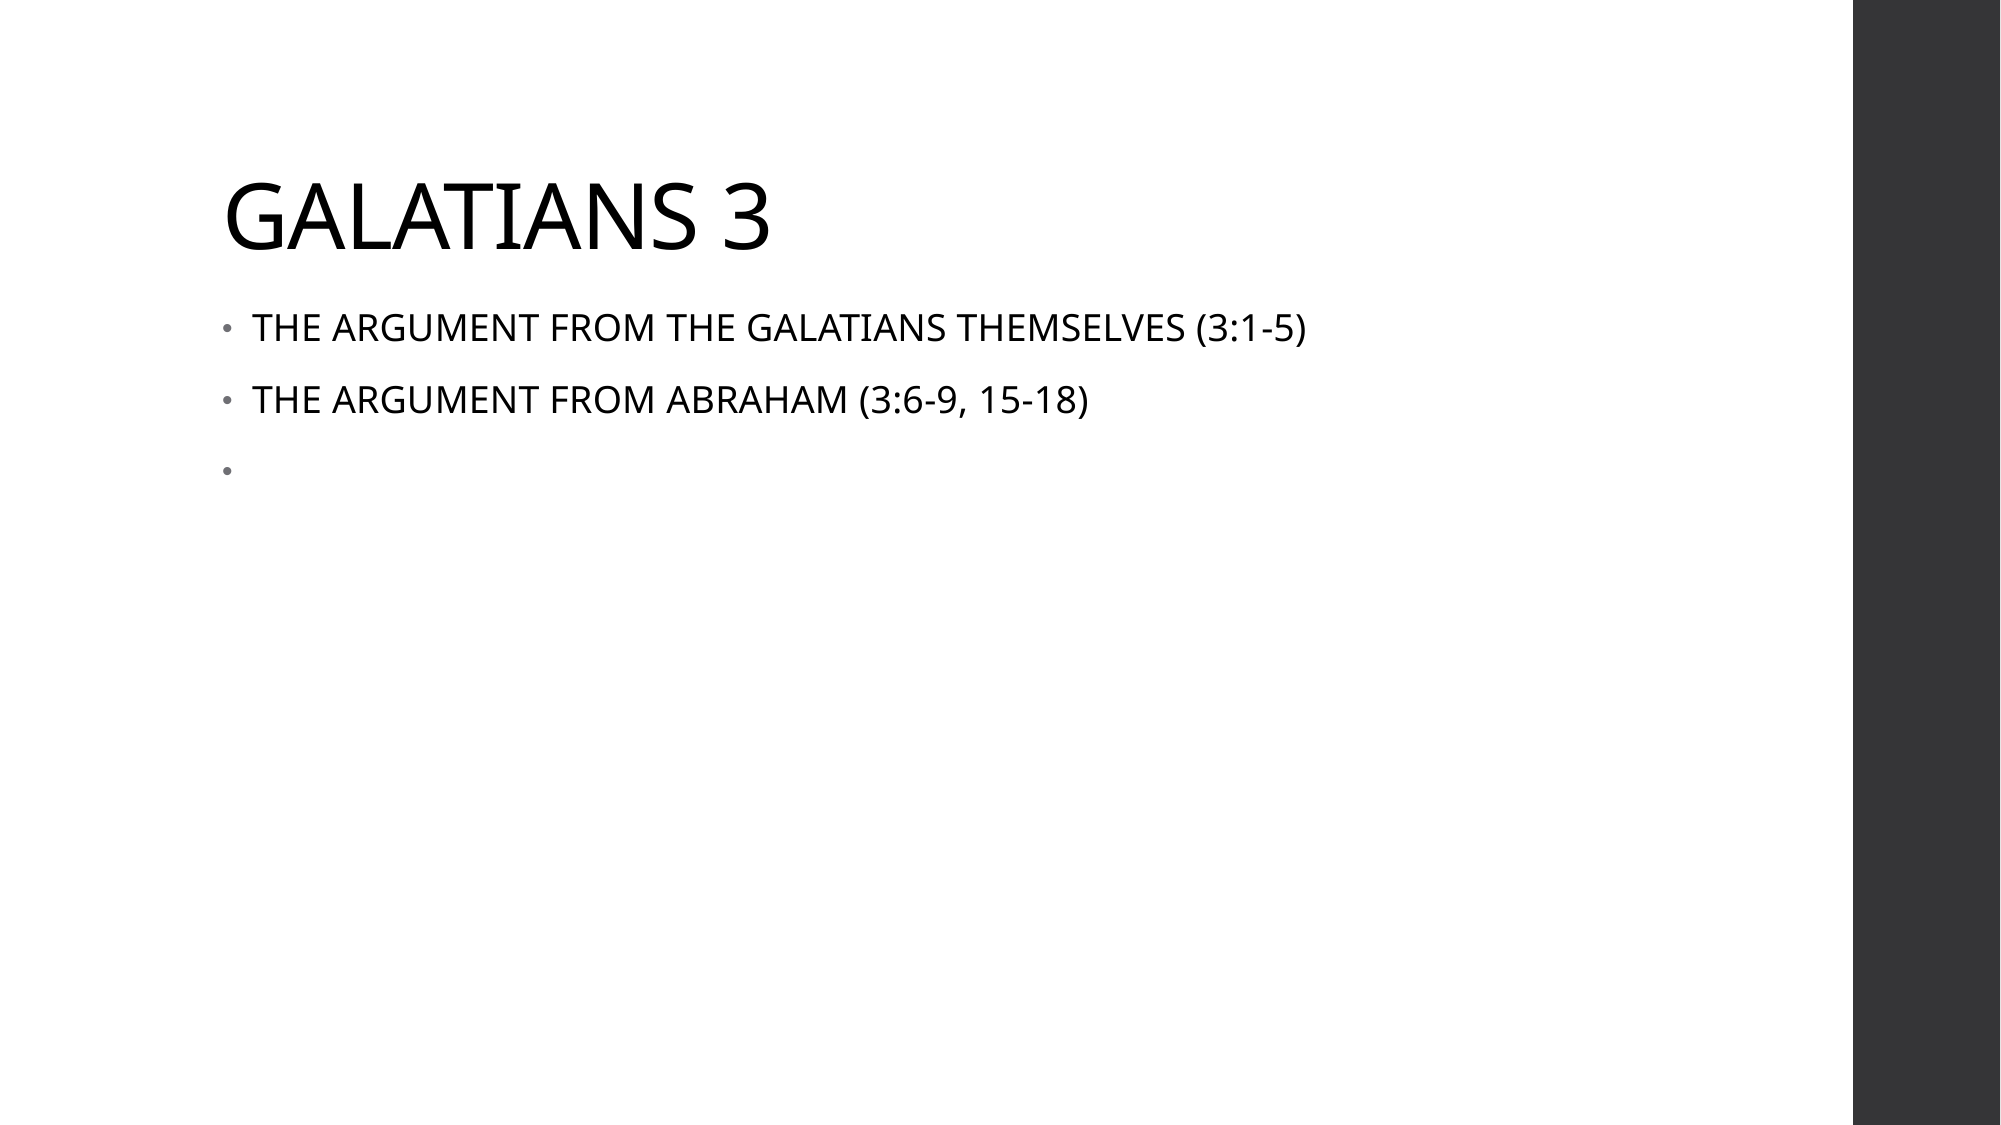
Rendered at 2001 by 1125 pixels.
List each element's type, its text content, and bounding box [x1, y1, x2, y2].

list THE ARGUMENT FROM THE GALATIANS THEMSELVES (3:1-5) THE ARGUMENT FROM ABRAHAM (3:6-9, 15-18) [206, 299, 1617, 1014]
title GALATIANS 3 [206, 60, 1797, 278]
